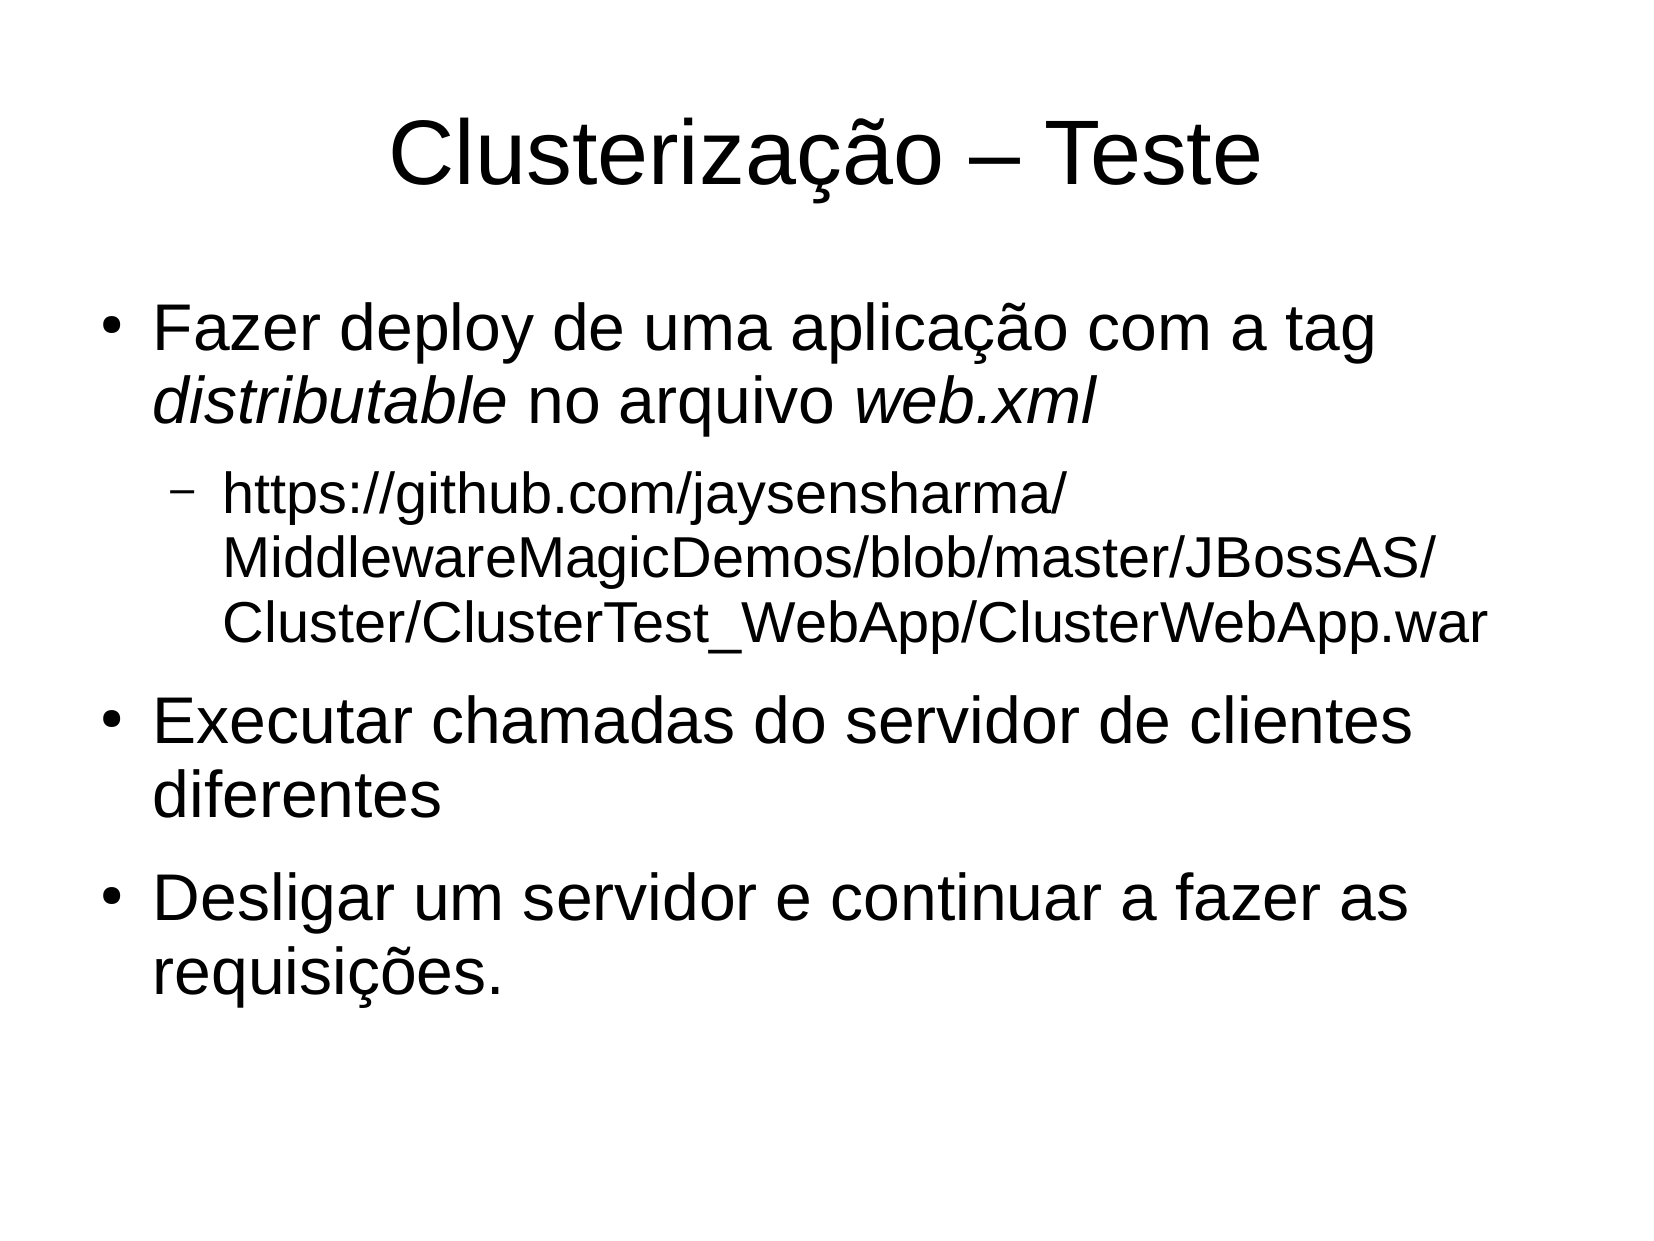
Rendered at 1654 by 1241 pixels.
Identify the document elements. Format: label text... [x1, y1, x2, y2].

list Fazer deploy de uma aplicação com a tag distributable no arquivo web.xml https://github.com/jaysensharma/MiddlewareMagicDemos/blob/master/JBossAS/Cluster/ClusterTest_WebApp/ClusterWebApp.war Executar chamadas do servidor de clientes diferentes Desligar um servidor e continuar a fazer as requisições. [82, 290, 1571, 1010]
title Clusterização – Teste [82, 49, 1571, 257]
